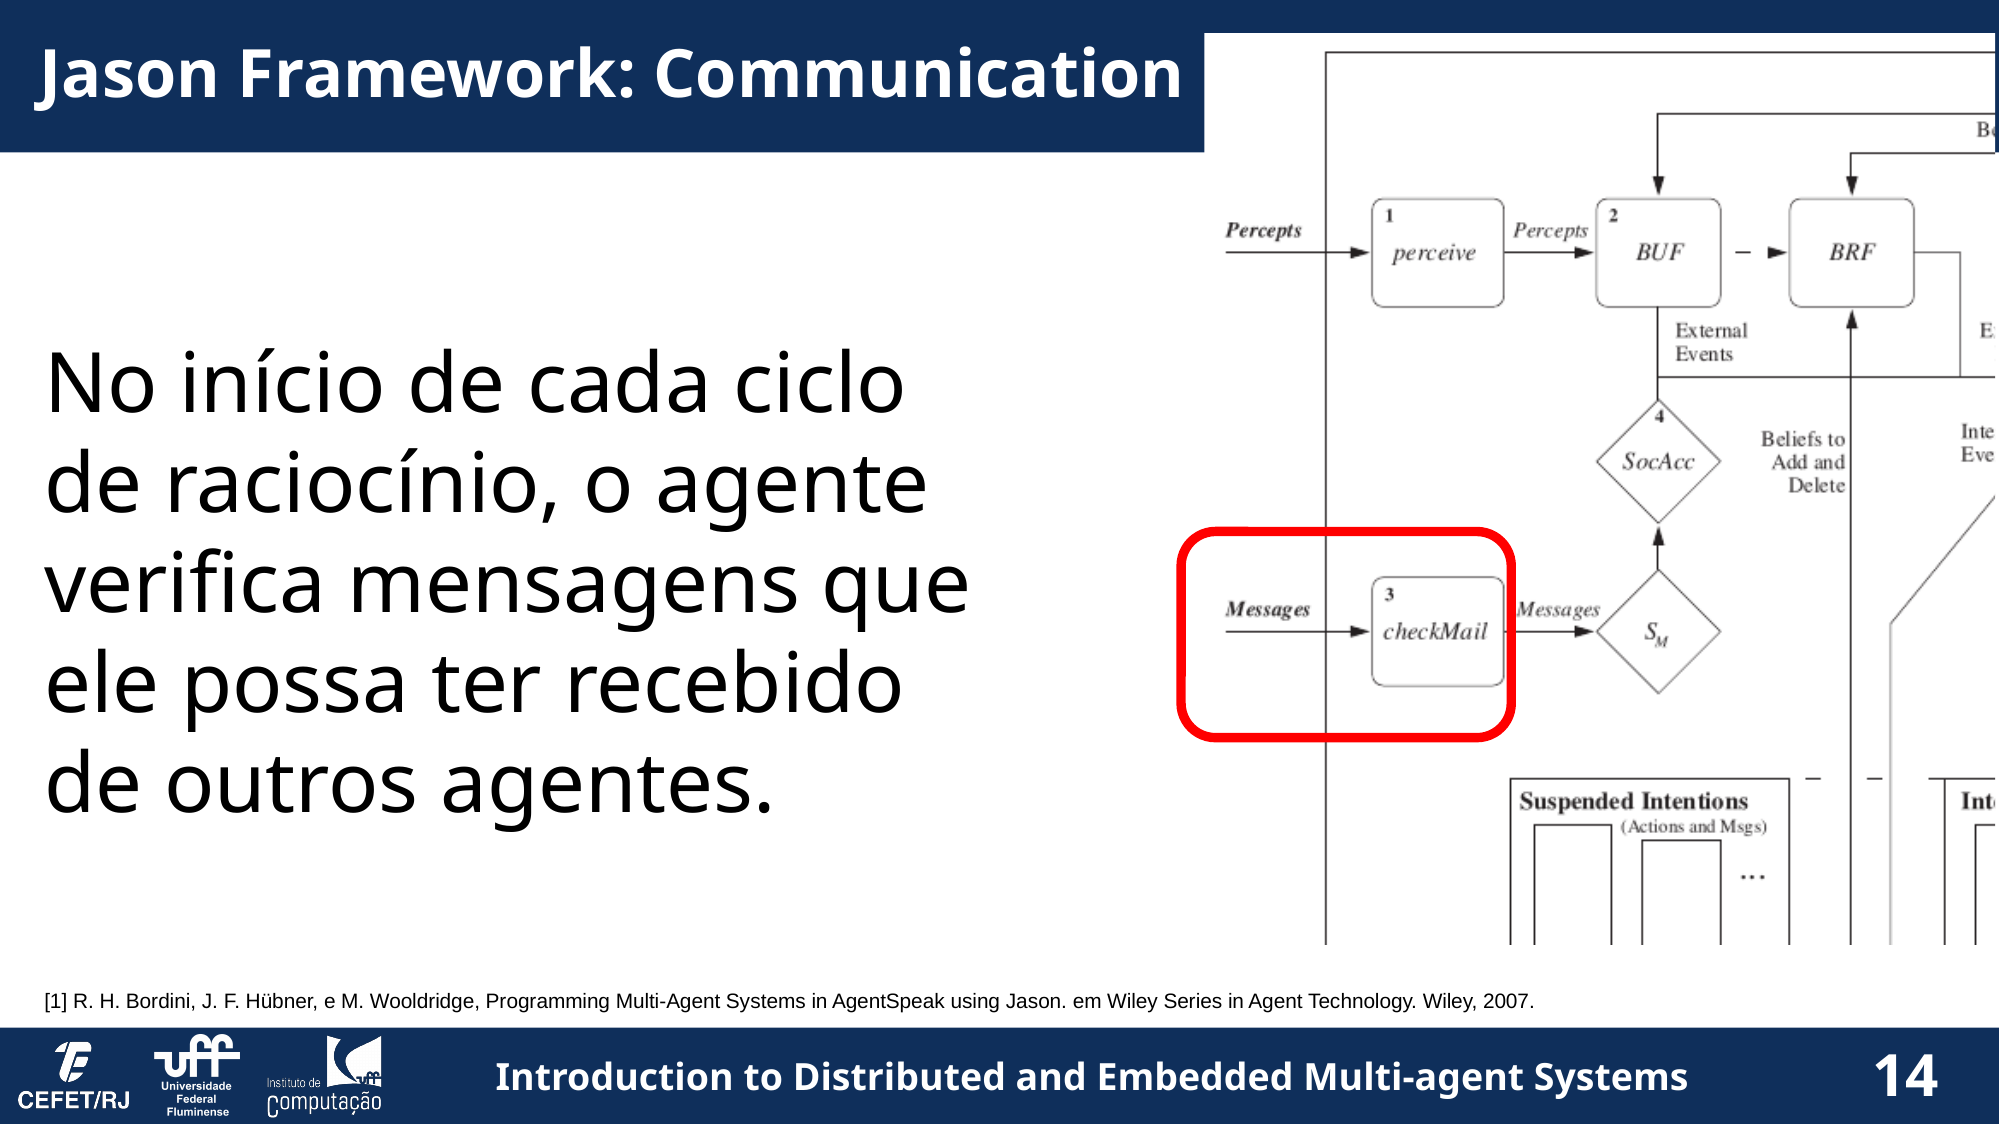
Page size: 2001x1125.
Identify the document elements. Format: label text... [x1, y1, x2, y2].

picture [1204, 33, 1996, 945]
picture [1204, 537, 1506, 732]
text_box No início de cada ciclo de raciocínio, o agente verifica mensagens que ele possa ter recebido de outros agentes. [29, 322, 1033, 837]
text_box Jason Framework: Communication [25, 23, 1999, 119]
picture [153, 1033, 241, 1121]
picture [265, 1033, 383, 1118]
picture [18, 1021, 129, 1125]
text_box [1] R. H. Bordini, J. F. Hübner, e M. Wooldridge, Programming Multi-Agent Systems in AgentSpeak using Jason. em Wiley Series in Agent Technology. Wiley, 2007. [29, 980, 1978, 1018]
